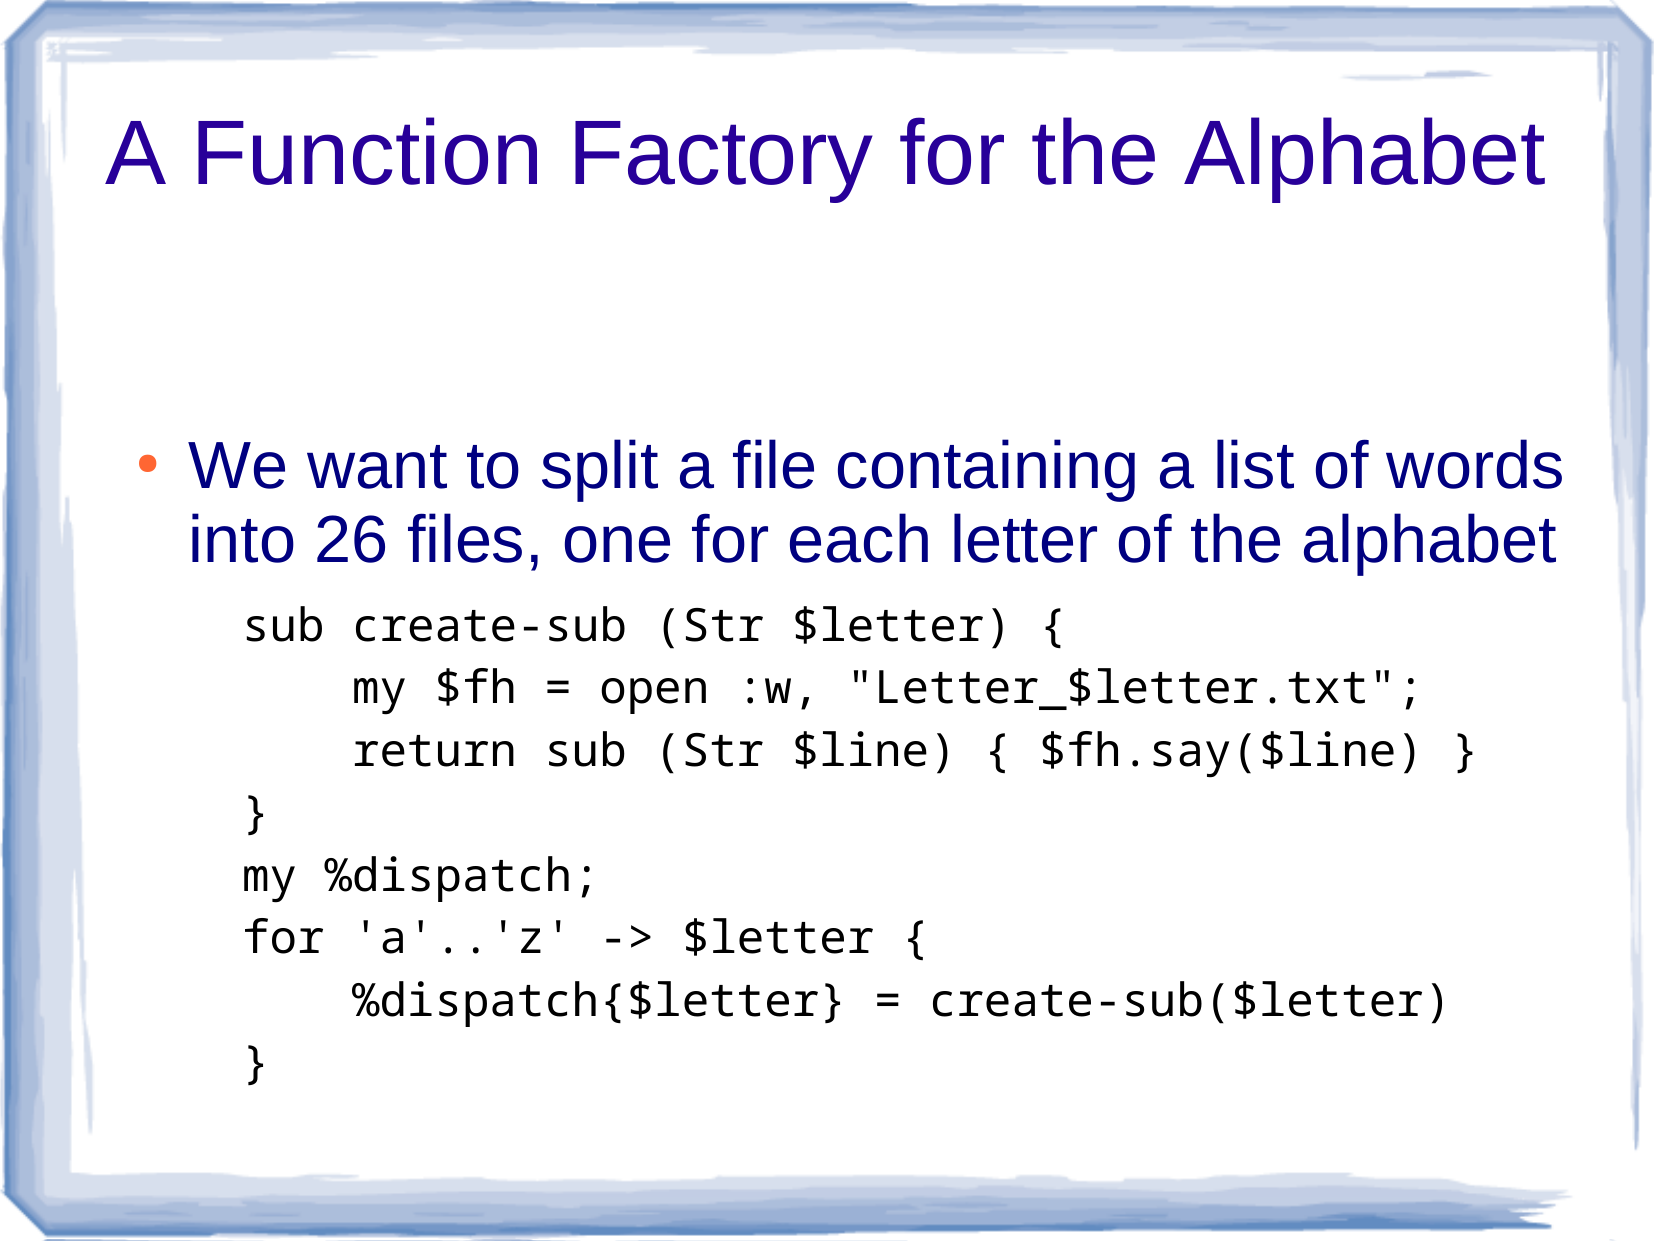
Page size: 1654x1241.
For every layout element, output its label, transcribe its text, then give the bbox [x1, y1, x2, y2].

list We want to split a file containing a list of words into 26 files, one for each letter of the alphabet sub create-sub (Str $letter) { my $fh = open :w, "Letter_$letter.txt"; return sub (Str $line) { $fh.say($line) } } my %dispatch; for 'a'..'z' -> $letter { %dispatch{$letter} = create-sub($letter) } [118, 248, 1571, 1165]
title A Function Factory for the Alphabet [82, 49, 1571, 257]
picture [0, 0, 1654, 1241]
